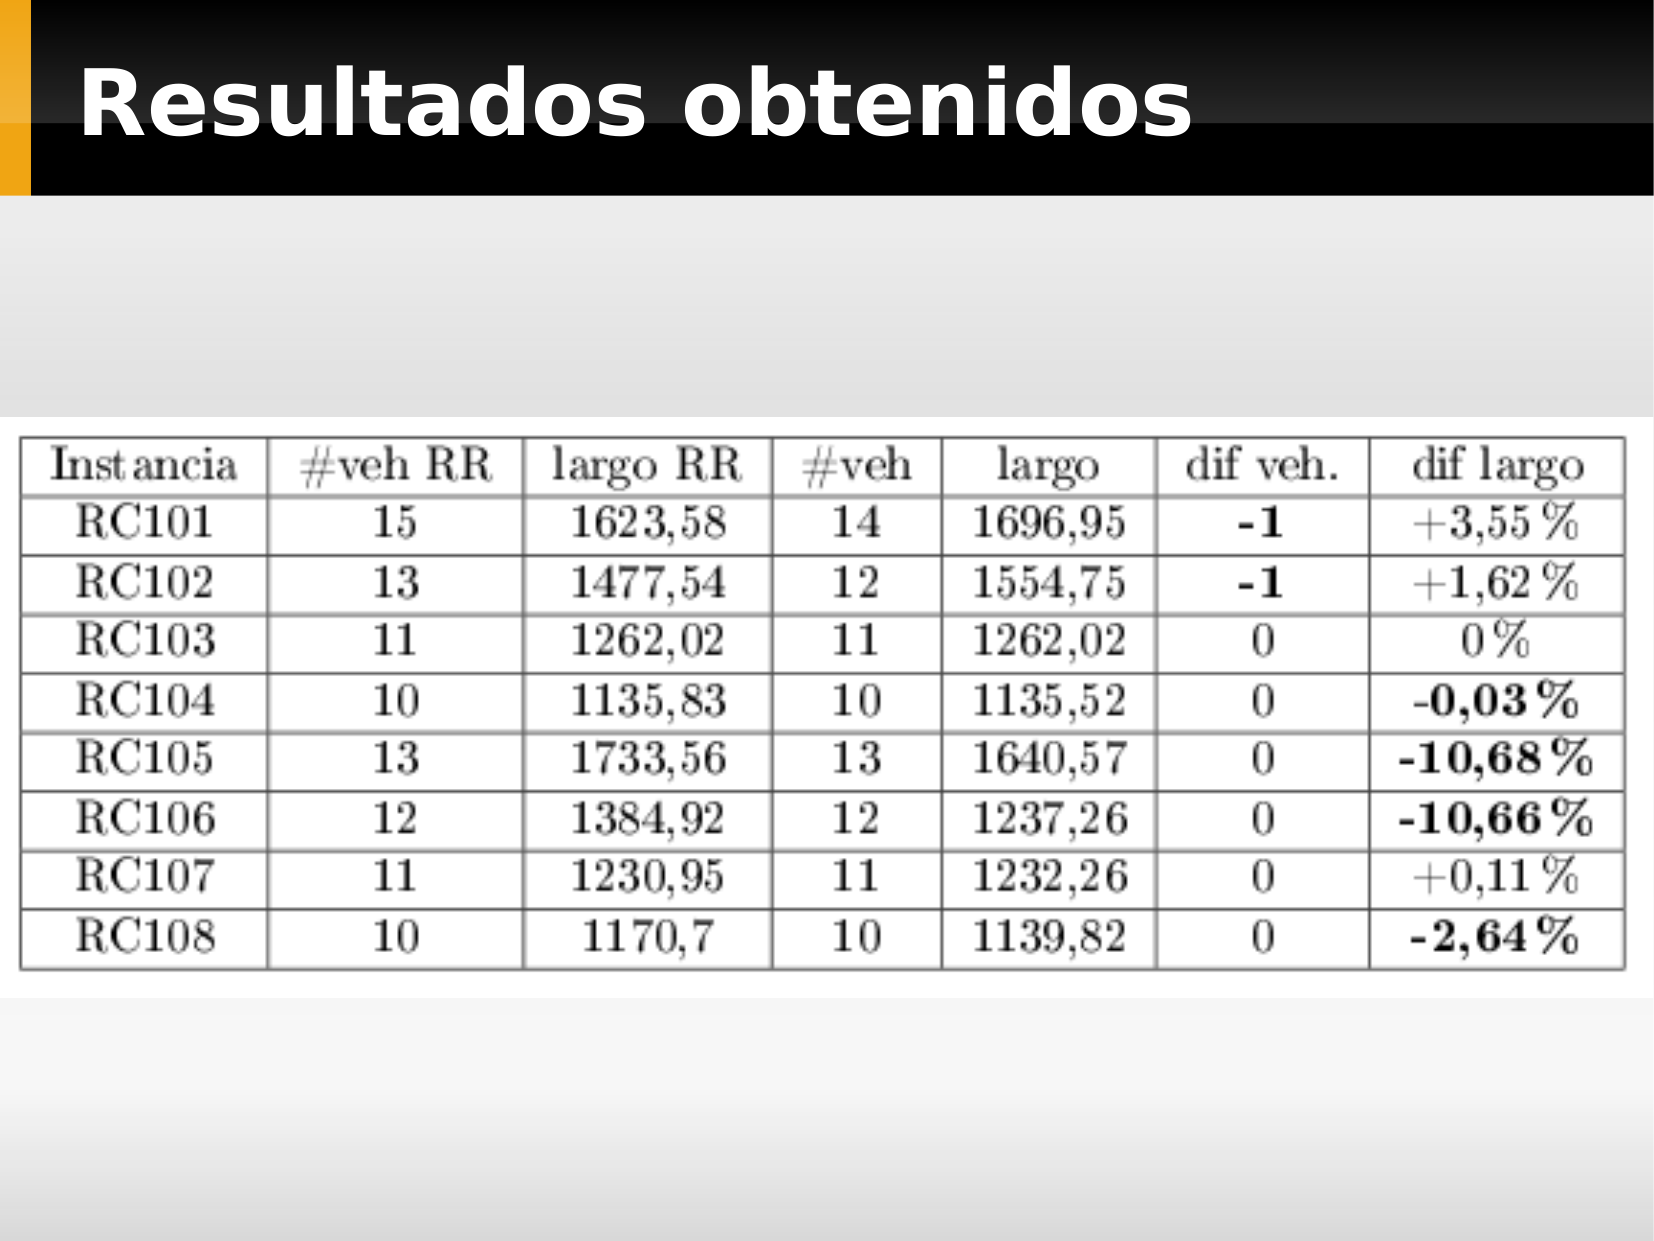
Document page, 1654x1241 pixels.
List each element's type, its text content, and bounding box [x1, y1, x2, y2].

picture [0, 0, 1654, 1241]
title Resultados obtenidos [76, 0, 1565, 208]
